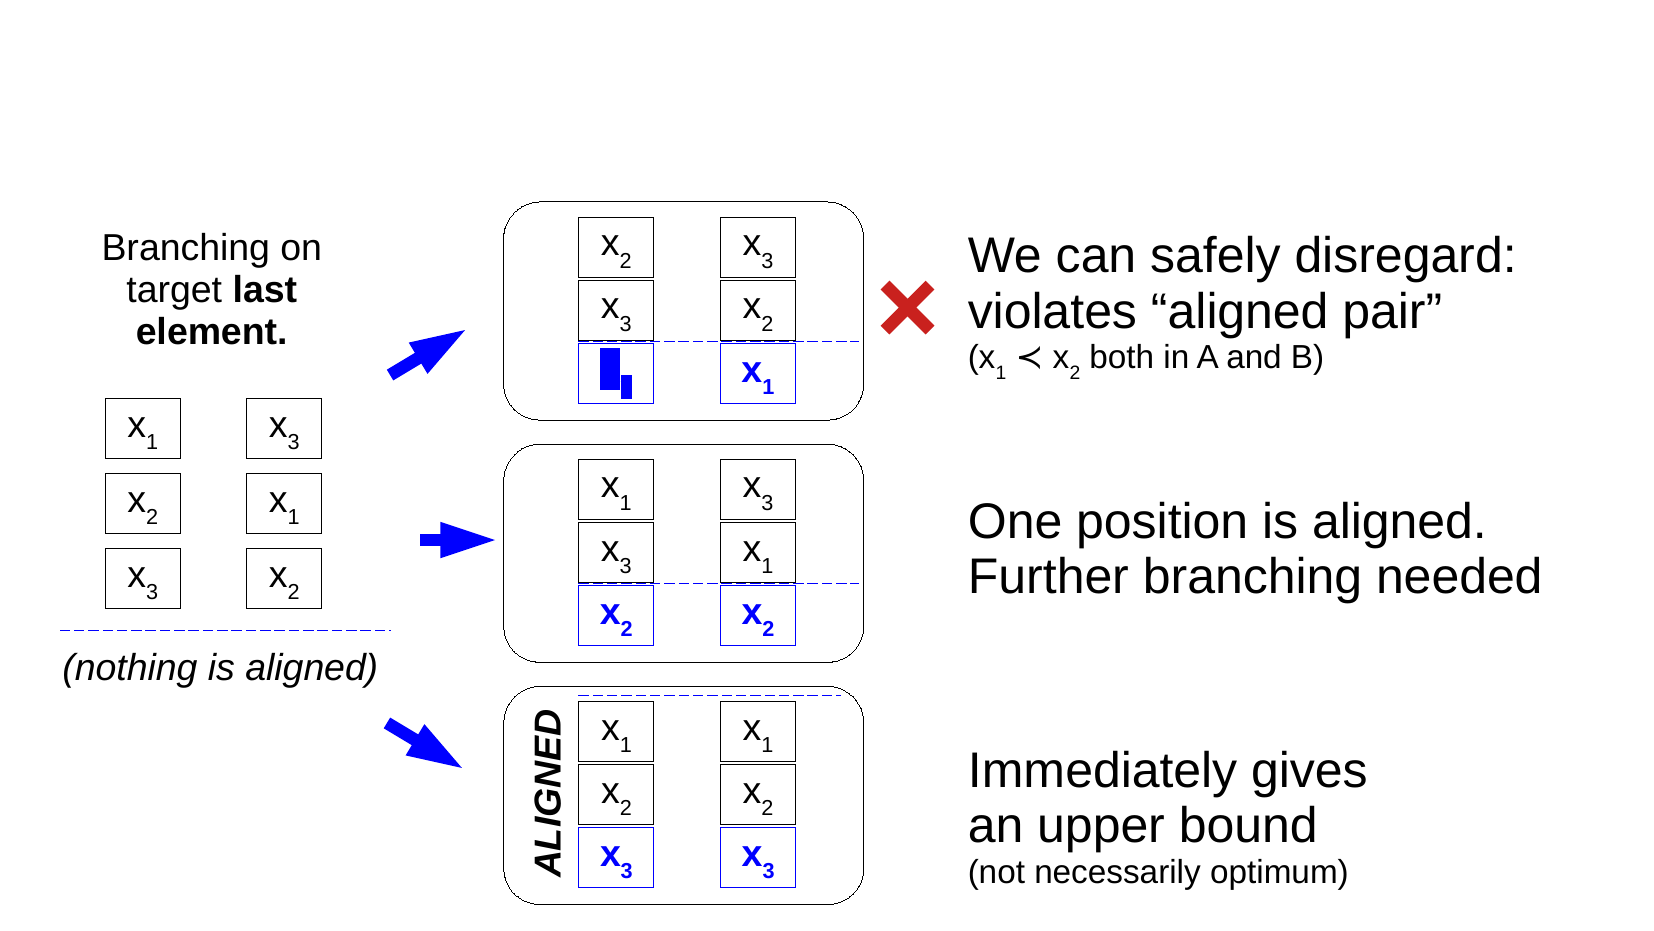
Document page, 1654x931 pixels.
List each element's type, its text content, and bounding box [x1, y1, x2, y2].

text_box x1 [578, 343, 654, 404]
text_box x1 [720, 522, 796, 583]
text_box One position is aligned. Further branching needed [953, 485, 1629, 612]
text_box x3 [578, 827, 654, 888]
text_box x2 [246, 548, 322, 609]
text_box x1 [720, 343, 796, 404]
text_box x3 [578, 280, 654, 341]
text_box x3 [720, 827, 796, 888]
text_box x2 [578, 764, 654, 825]
text_box x2 [578, 585, 654, 646]
text_box x1 [105, 398, 181, 459]
text_box ALIGNED [519, 694, 576, 893]
text_box x3 [720, 459, 796, 520]
text_box x2 [578, 217, 654, 278]
text_box x1 [578, 459, 654, 520]
text_box x2 [720, 764, 796, 825]
text_box x3 [105, 548, 181, 609]
text_box Branching on target last element. [86, 219, 342, 361]
text_box x2 [720, 280, 796, 341]
text_box x1 [578, 701, 654, 762]
text_box x1 [720, 701, 796, 762]
text_box Immediately gives an upper bound (not necessarily optimum) [953, 734, 1629, 898]
text_box We can safely disregard: violates “aligned pair” (x1 ≺ x2 both in A and B) [953, 219, 1629, 392]
text_box x2 [105, 473, 181, 534]
text_box x2 [720, 585, 796, 646]
text_box x3 [246, 398, 322, 459]
text_box (nothing is aligned) [47, 639, 394, 696]
text_box x3 [578, 522, 654, 583]
text_box x1 [246, 473, 322, 534]
text_box x3 [720, 217, 796, 278]
